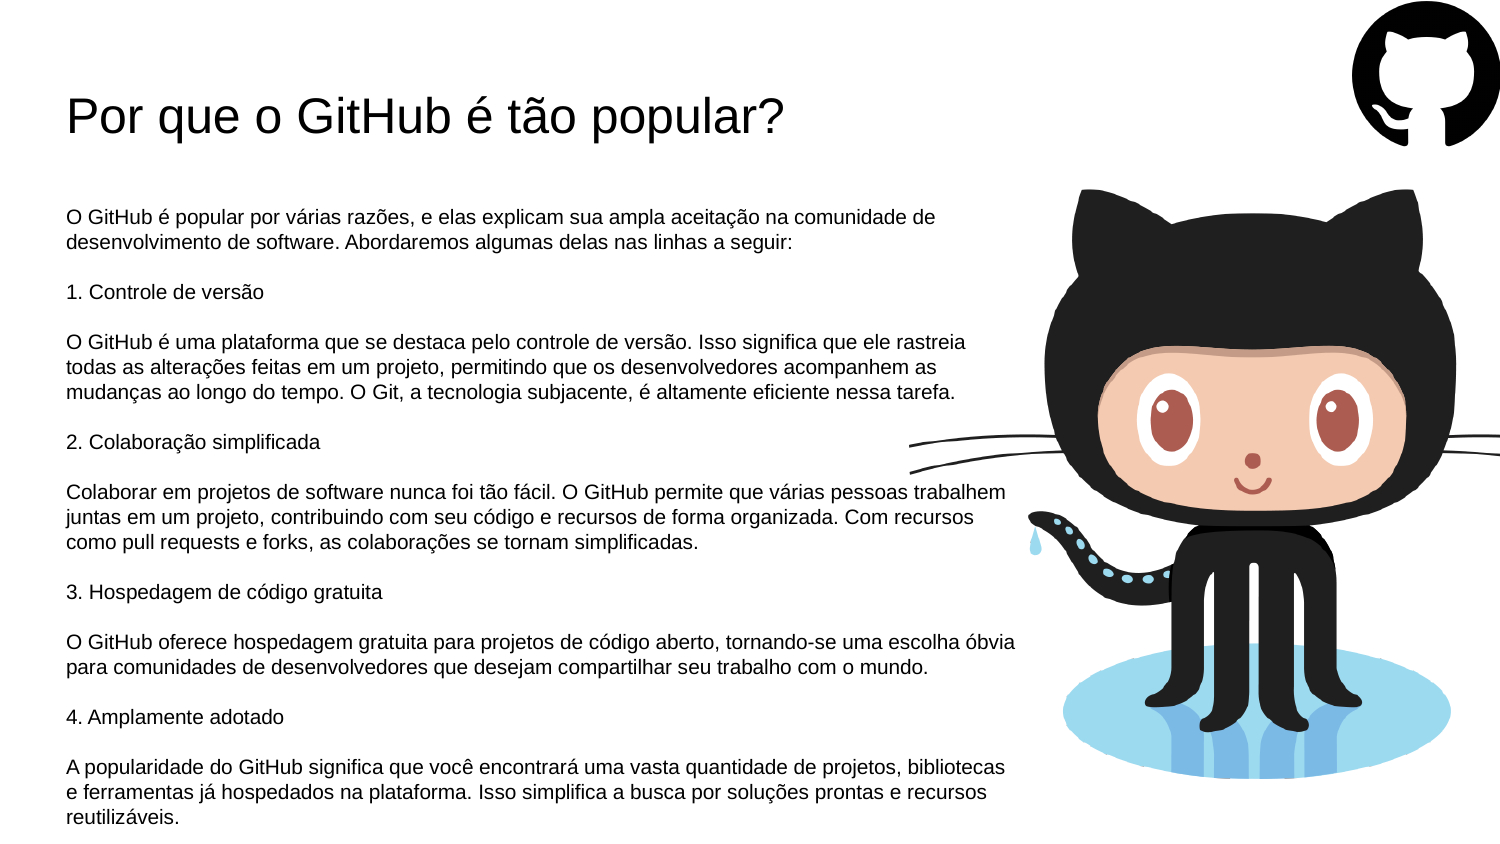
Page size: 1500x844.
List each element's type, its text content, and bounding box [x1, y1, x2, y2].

picture [1352, 0, 1500, 148]
title Por que o GitHub é tão popular? [51, 72, 1449, 167]
list O GitHub é popular por várias razões, e elas explicam sua ampla aceitação na comunidade de desenvolvimento de software. Abordaremos algumas delas nas linhas a seguir: 1. Controle de versão O GitHub é uma plataforma que se destaca pelo controle de versão. Isso significa que ele rastreia todas as alterações feitas em um projeto, permitindo que os desenvolvedores acompanhem as mudanças ao longo do tempo. O Git, a tecnologia subjacente, é altamente eficiente nessa tarefa. 2. Colaboração simplificada Colaborar em projetos de software nunca foi tão fácil. O GitHub permite que várias pessoas trabalhem juntas em um projeto, contribuindo com seu código e recursos de forma organizada. Com recursos como pull requests e forks, as colaborações se tornam simplificadas. 3. Hospedagem de código gratuita O GitHub oferece hospedagem gratuita para projetos de código aberto, tornando-se uma escolha óbvia para comunidades de desenvolvedores que desejam compartilhar seu trabalho com o mundo. 4. Amplamente adotado A popularidade do GitHub significa que você encontrará uma vasta quantidade de projetos, bibliotecas e ferramentas já hospedados na plataforma. Isso simplifica a busca por soluções prontas e recursos reutilizáveis. [51, 189, 885, 750]
picture [885, 177, 1500, 791]
